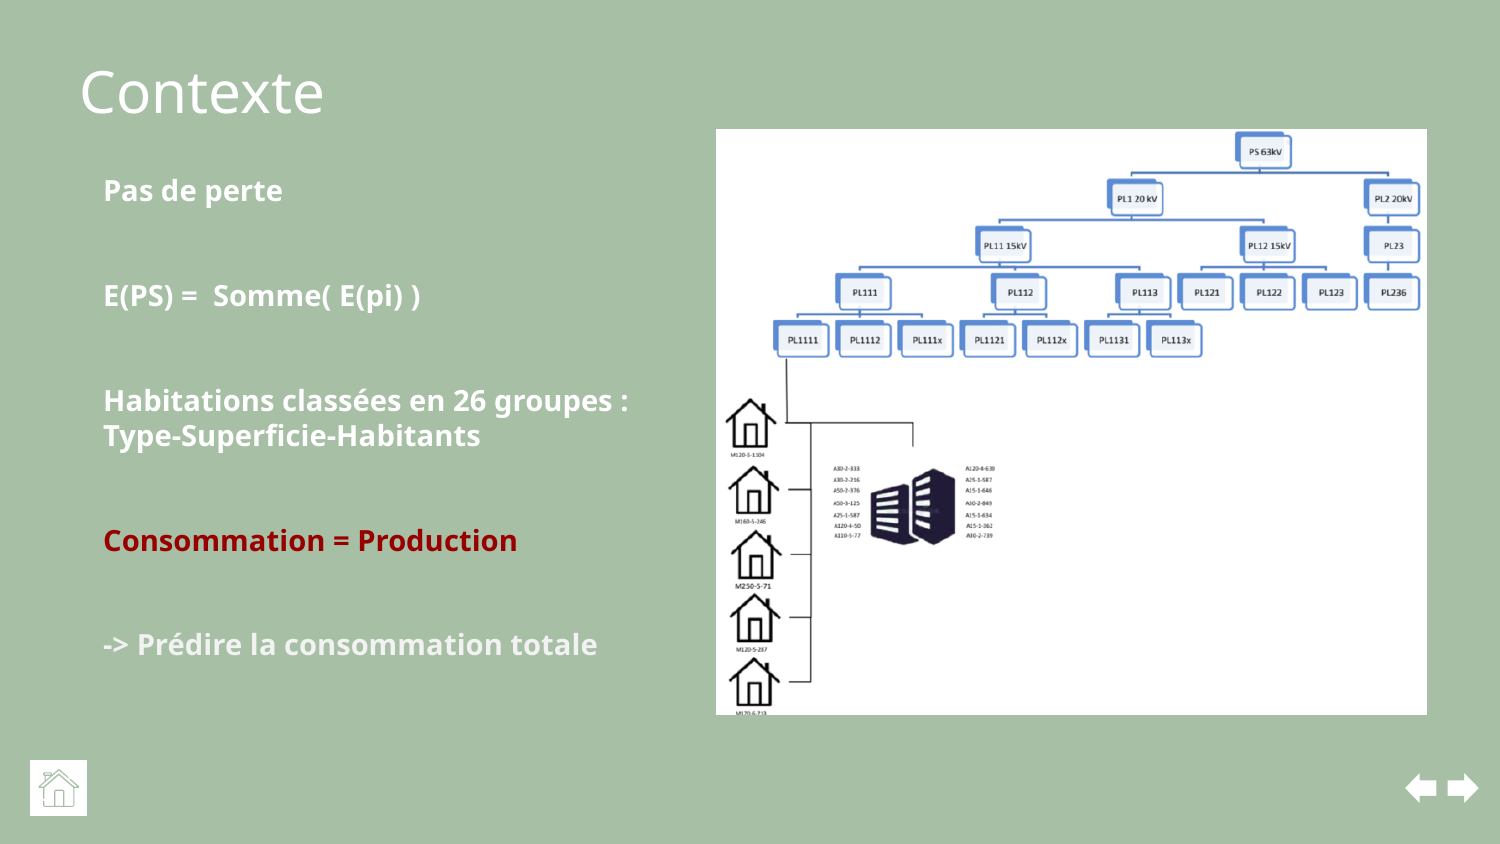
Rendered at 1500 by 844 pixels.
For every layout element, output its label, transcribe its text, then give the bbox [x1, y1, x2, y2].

text_box [29, 758, 88, 818]
title Contexte [64, 39, 594, 130]
text_box [1403, 771, 1438, 806]
picture [716, 129, 1427, 715]
subtitle Pas de perte E(PS) = Somme( E(pi) ) Habitations classées en 26 groupes : Type-Superficie-Habitants Consommation = Production -> Prédire la consommation totale [88, 157, 687, 687]
text_box [1446, 770, 1481, 806]
